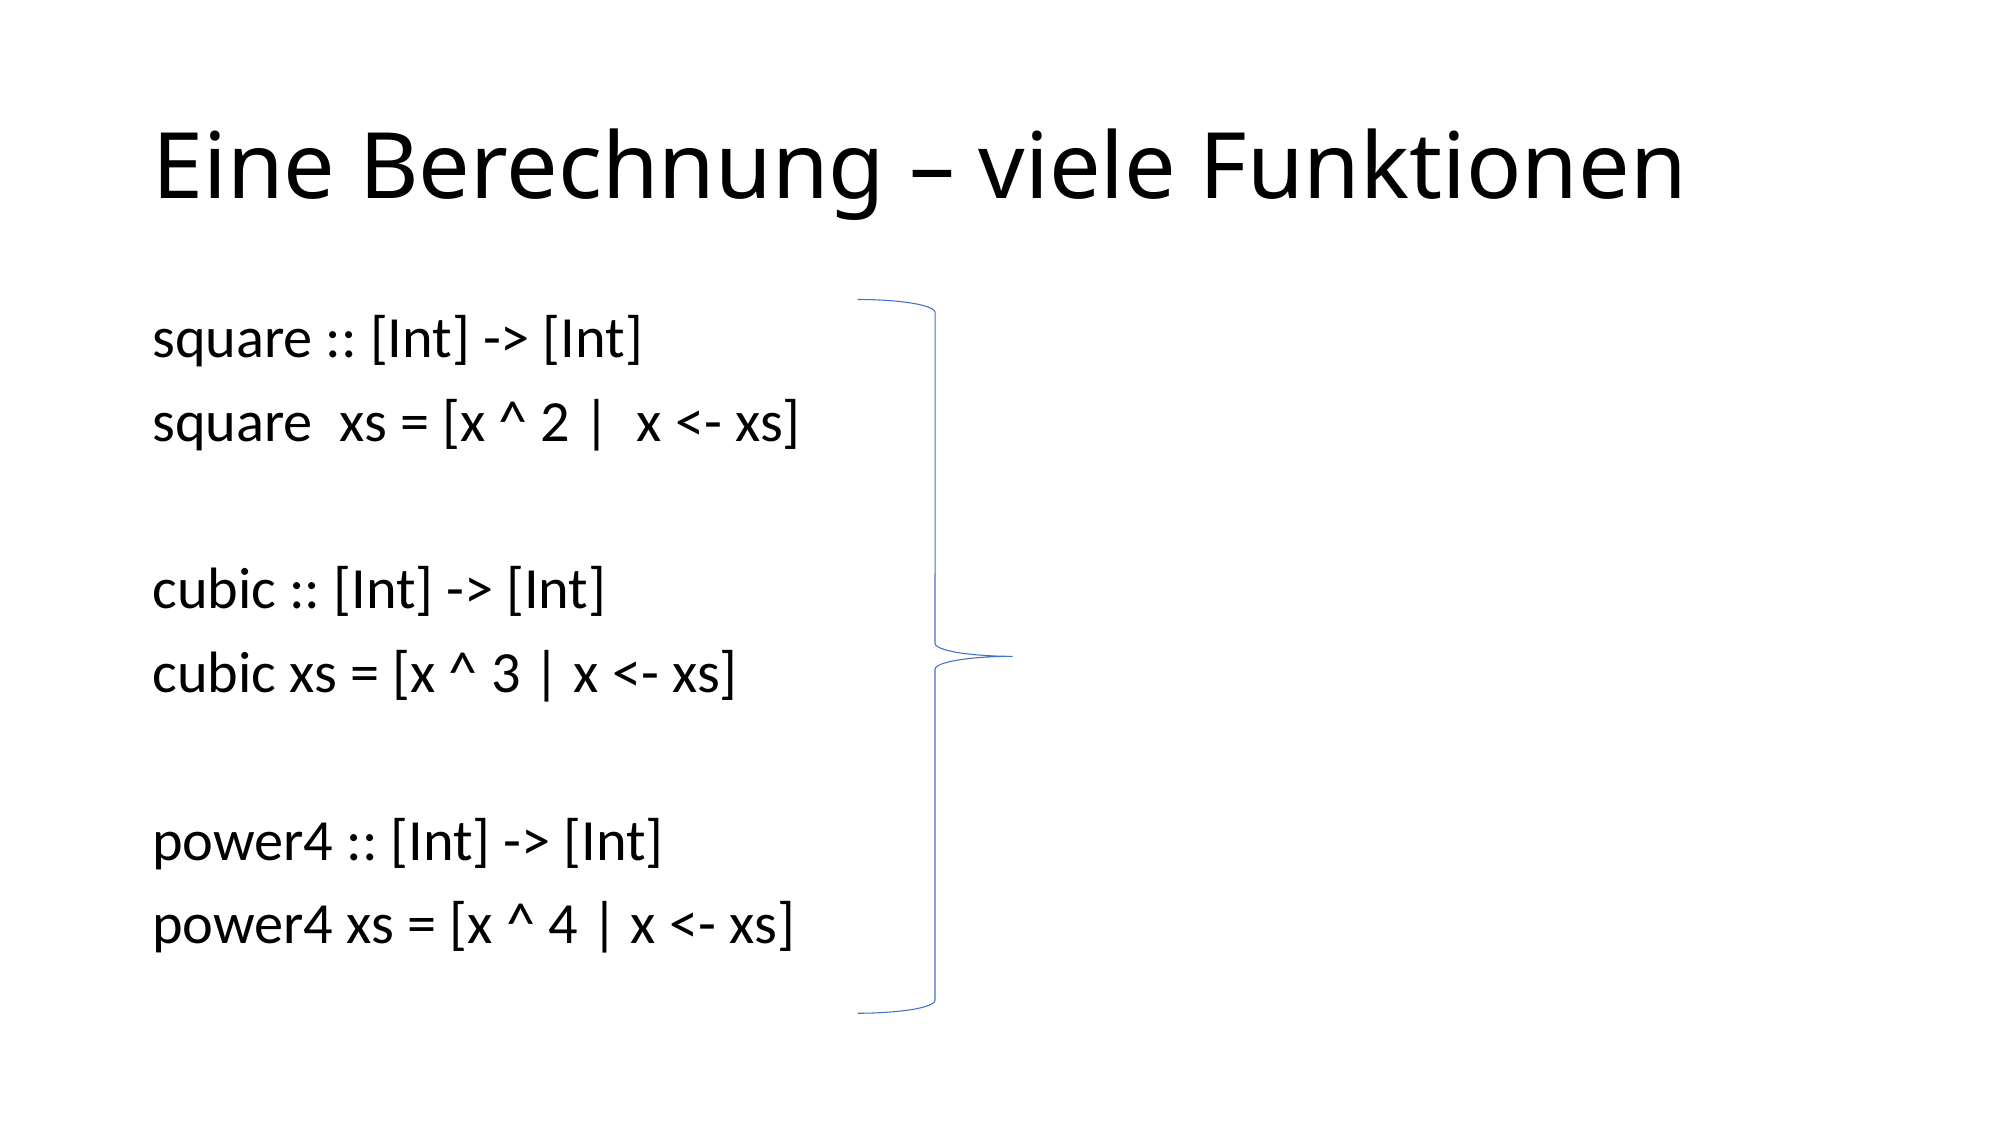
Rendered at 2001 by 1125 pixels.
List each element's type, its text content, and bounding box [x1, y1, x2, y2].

list square :: [Int] -> [Int] square xs = [x ^ 2 | x <- xs] cubic :: [Int] -> [Int] cubic xs = [x ^ 3 | x <- xs] power4 :: [Int] -> [Int] power4 xs = [x ^ 4 | x <- xs] [884, 299, 1863, 1014]
list square :: [Int] -> [Int] square xs = [x ^ 2 | x <- xs] cubic :: [Int] -> [Int] cubic xs = [x ^ 3 | x <- xs] power4 :: [Int] -> [Int] power4 xs = [x ^ 4 | x <- xs] [137, 299, 979, 1014]
title Eine Berechnung – viele Funktionen [137, 59, 1863, 278]
